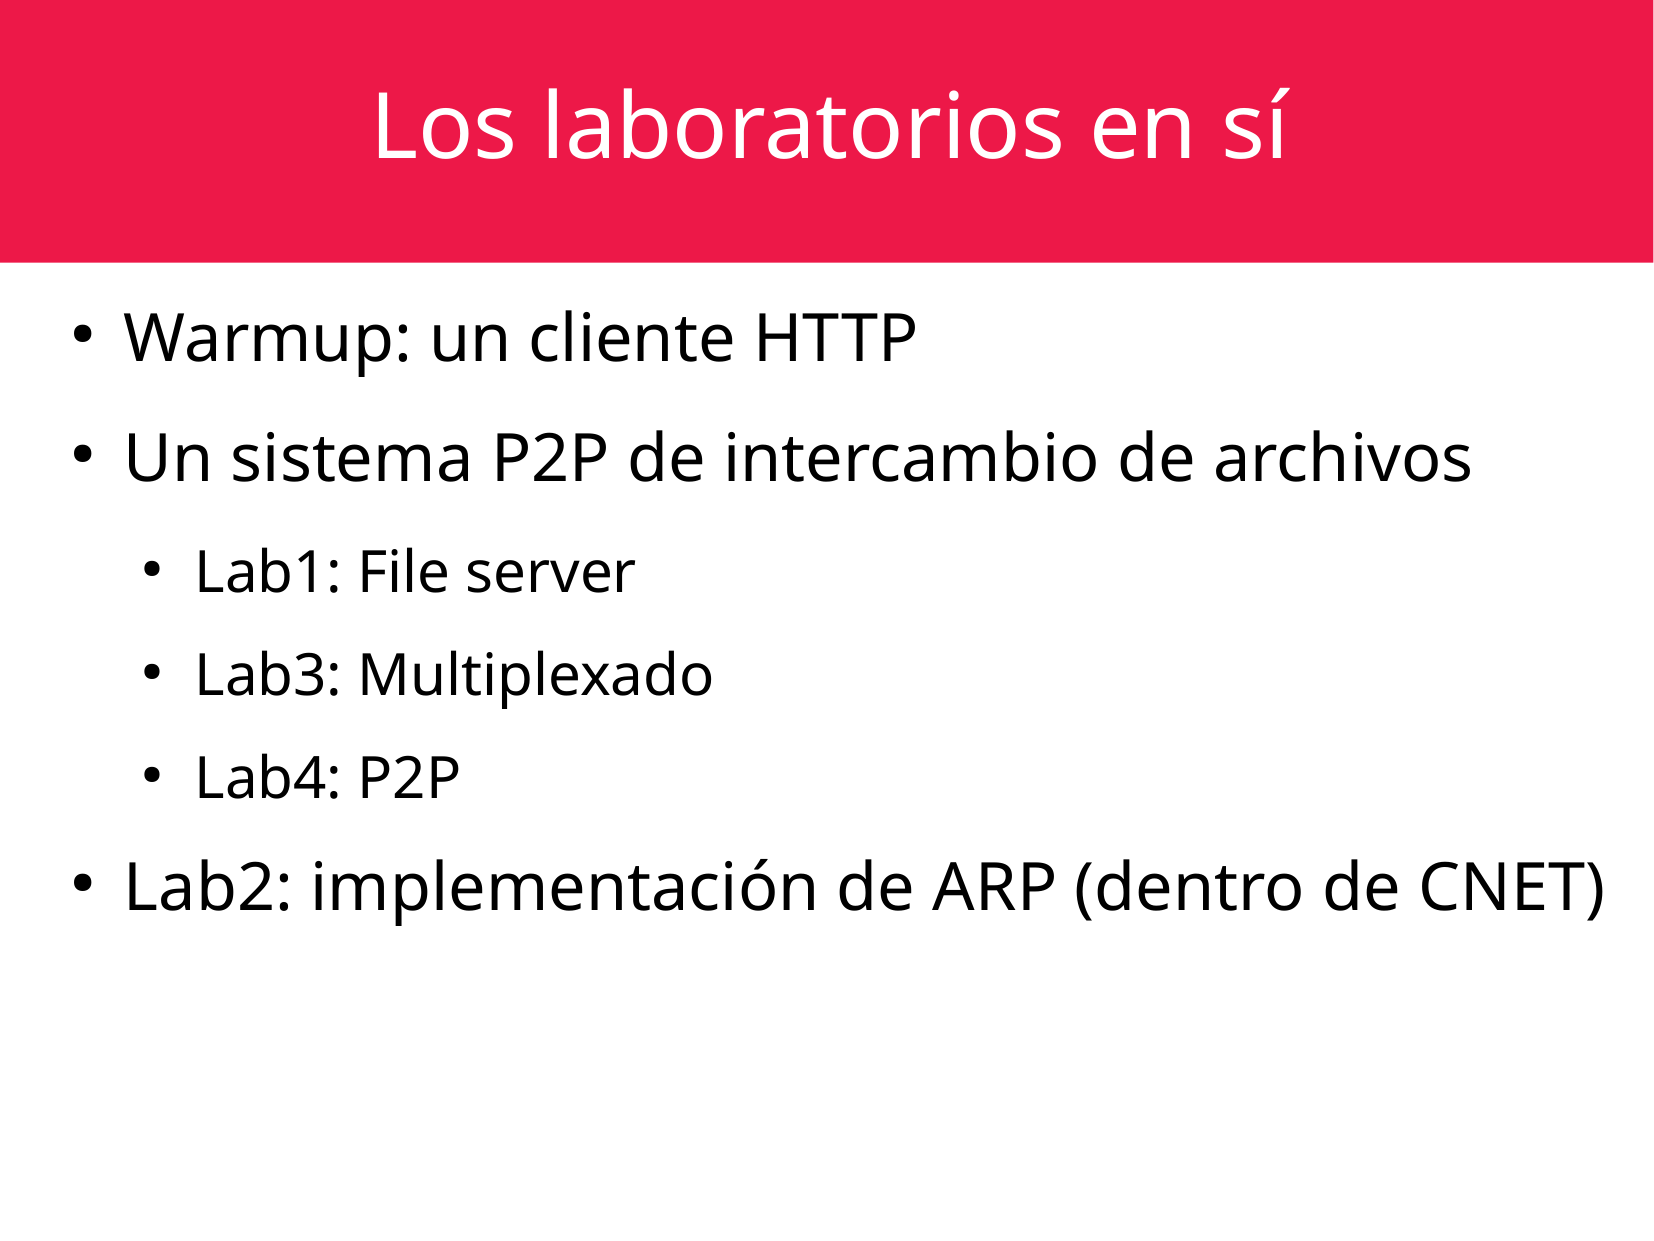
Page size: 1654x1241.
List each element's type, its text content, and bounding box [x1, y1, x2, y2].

title Los laboratorios en sí [47, 27, 1613, 220]
list Warmup: un cliente HTTP Un sistema P2P de intercambio de archivos Lab1: File server Lab3: Multiplexado Lab4: P2P Lab2: implementación de ARP (dentro de CNET) [53, 290, 1613, 1109]
